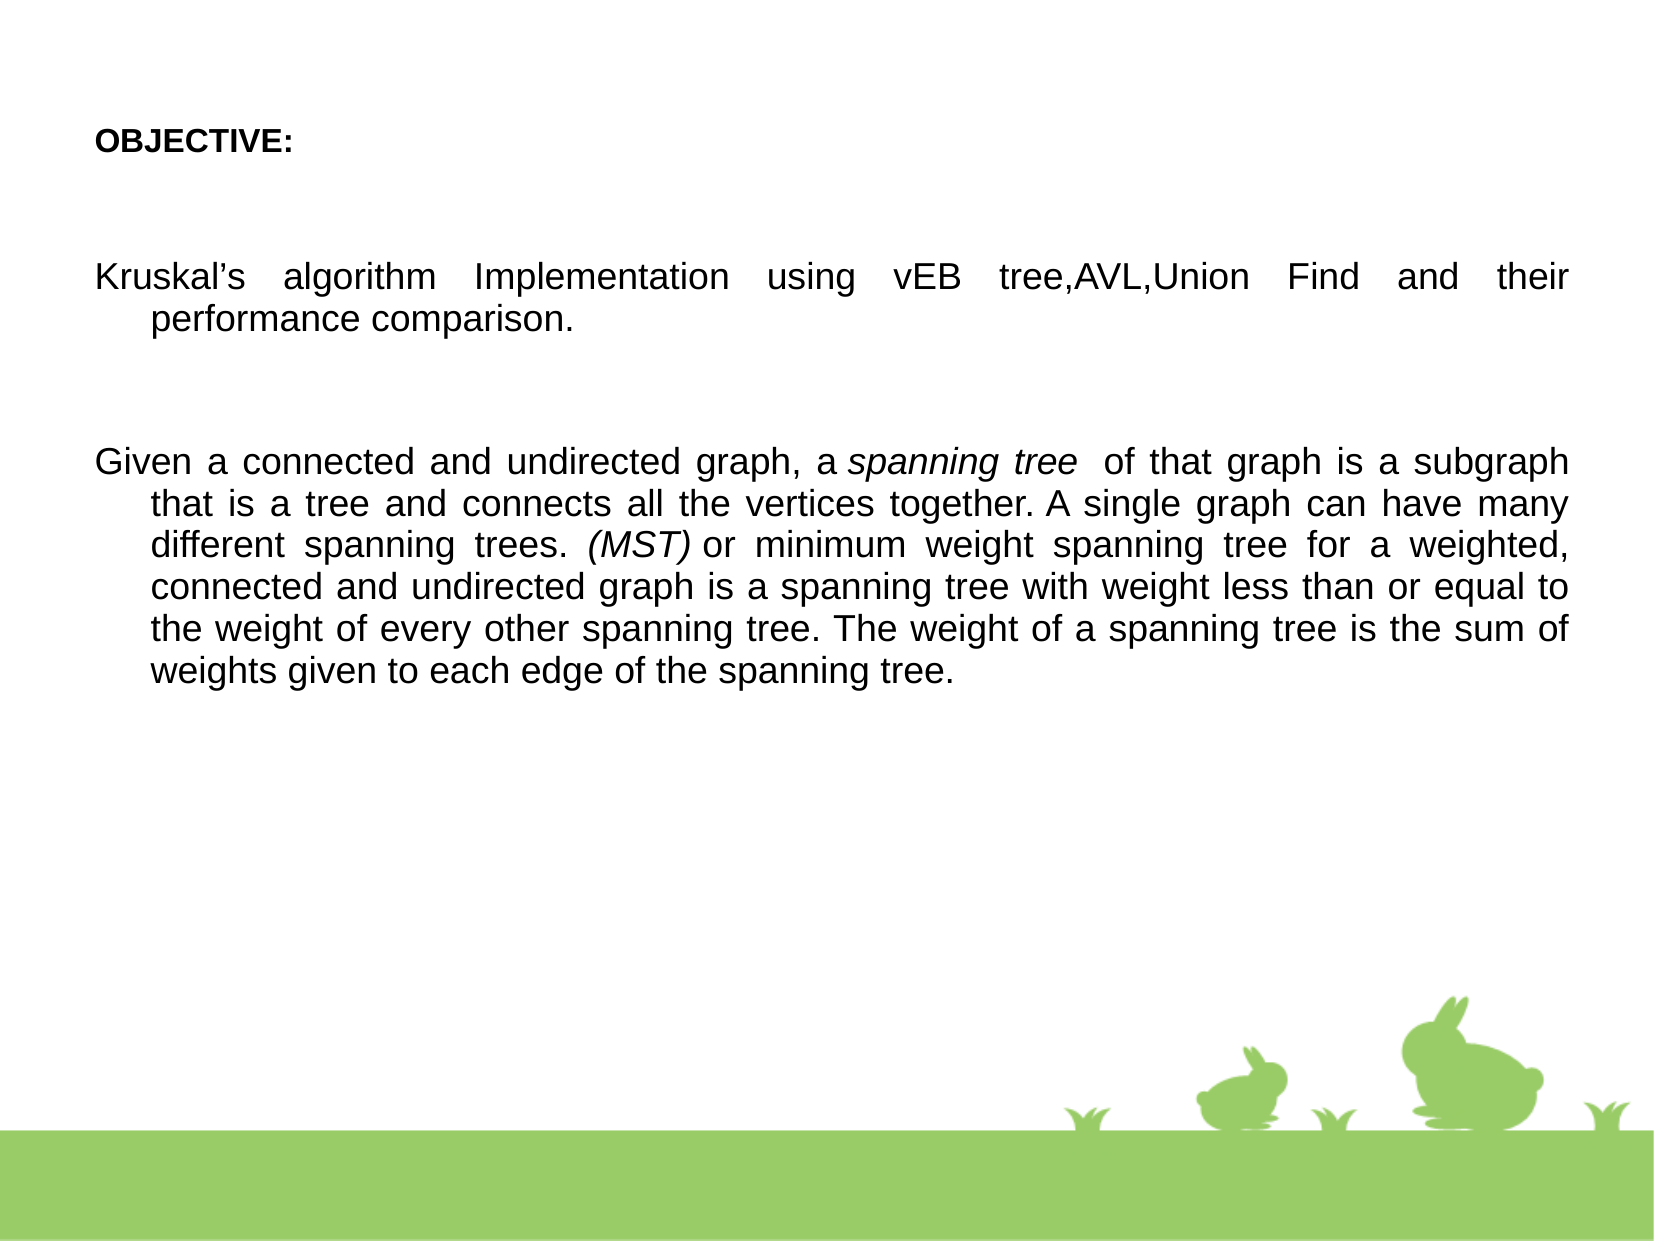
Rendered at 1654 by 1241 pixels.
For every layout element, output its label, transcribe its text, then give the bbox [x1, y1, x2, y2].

list OBJECTIVE: Kruskal’s algorithm Implementation using vEB tree,AVL,Union Find and their performance comparison. Given a connected and undirected graph, a spanning tree of that graph is a subgraph that is a tree and connects all the vertices together. A single graph can have many different spanning trees. (MST) or minimum weight spanning tree for a weighted, connected and undirected graph is a spanning tree with weight less than or equal to the weight of every other spanning tree. The weight of a spanning tree is the sum of weights given to each edge of the spanning tree. [94, 118, 1570, 1009]
picture [0, 0, 1654, 1241]
